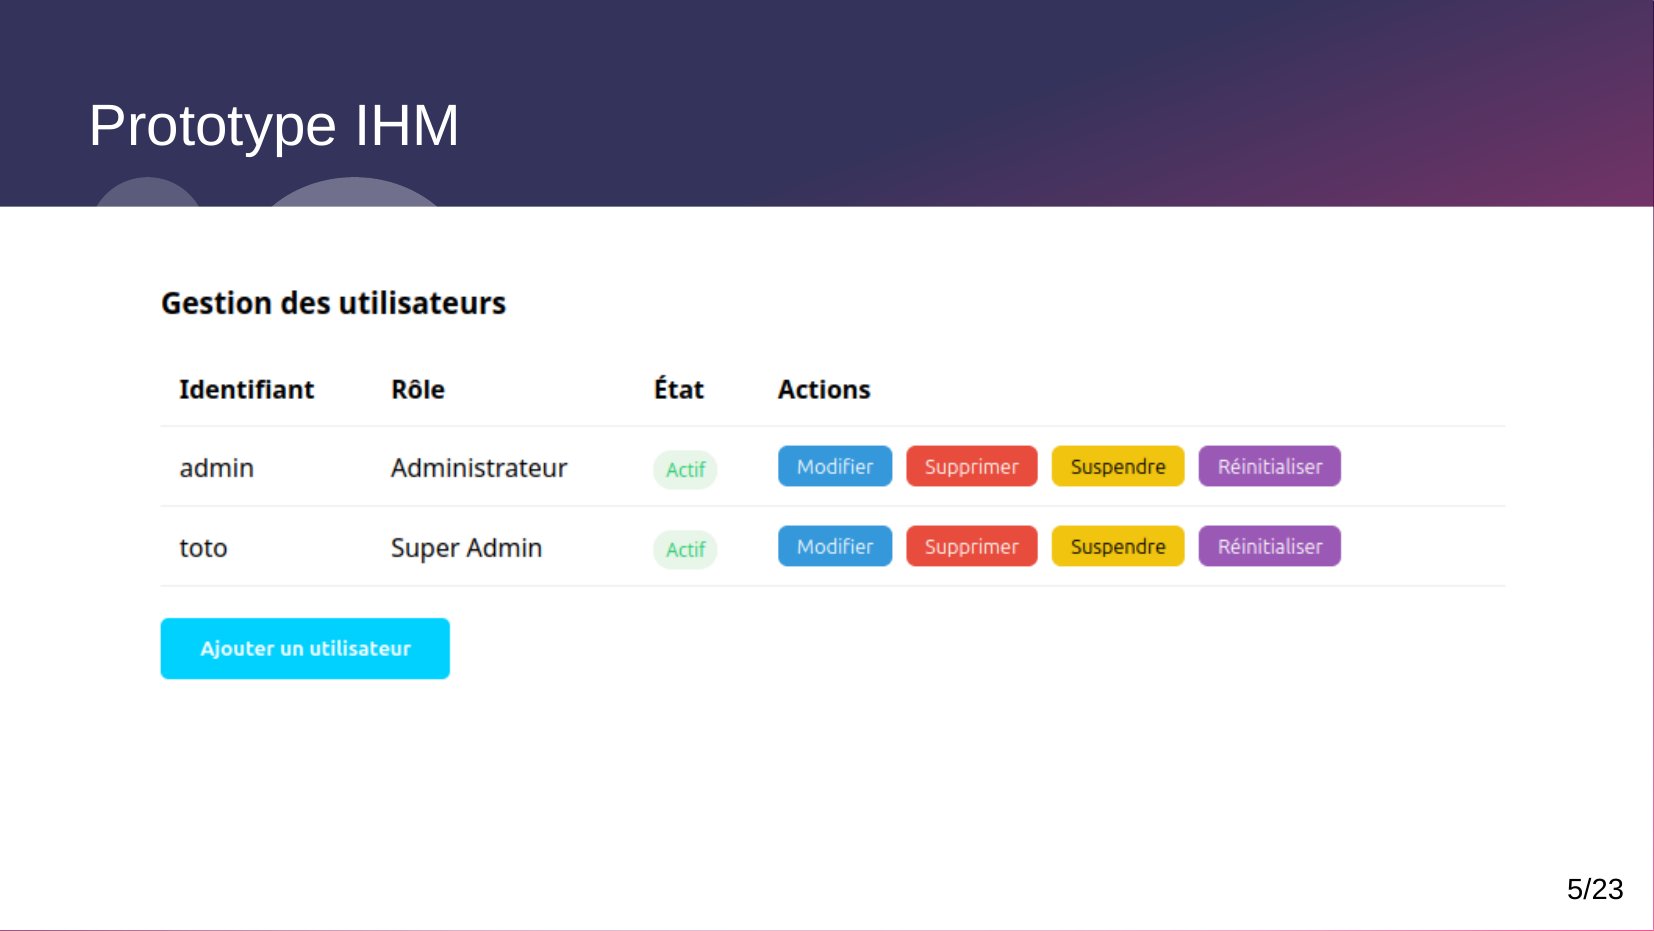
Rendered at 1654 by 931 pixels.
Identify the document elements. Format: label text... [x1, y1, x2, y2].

title Prototype IHM [88, 44, 1565, 207]
picture [136, 239, 1518, 692]
